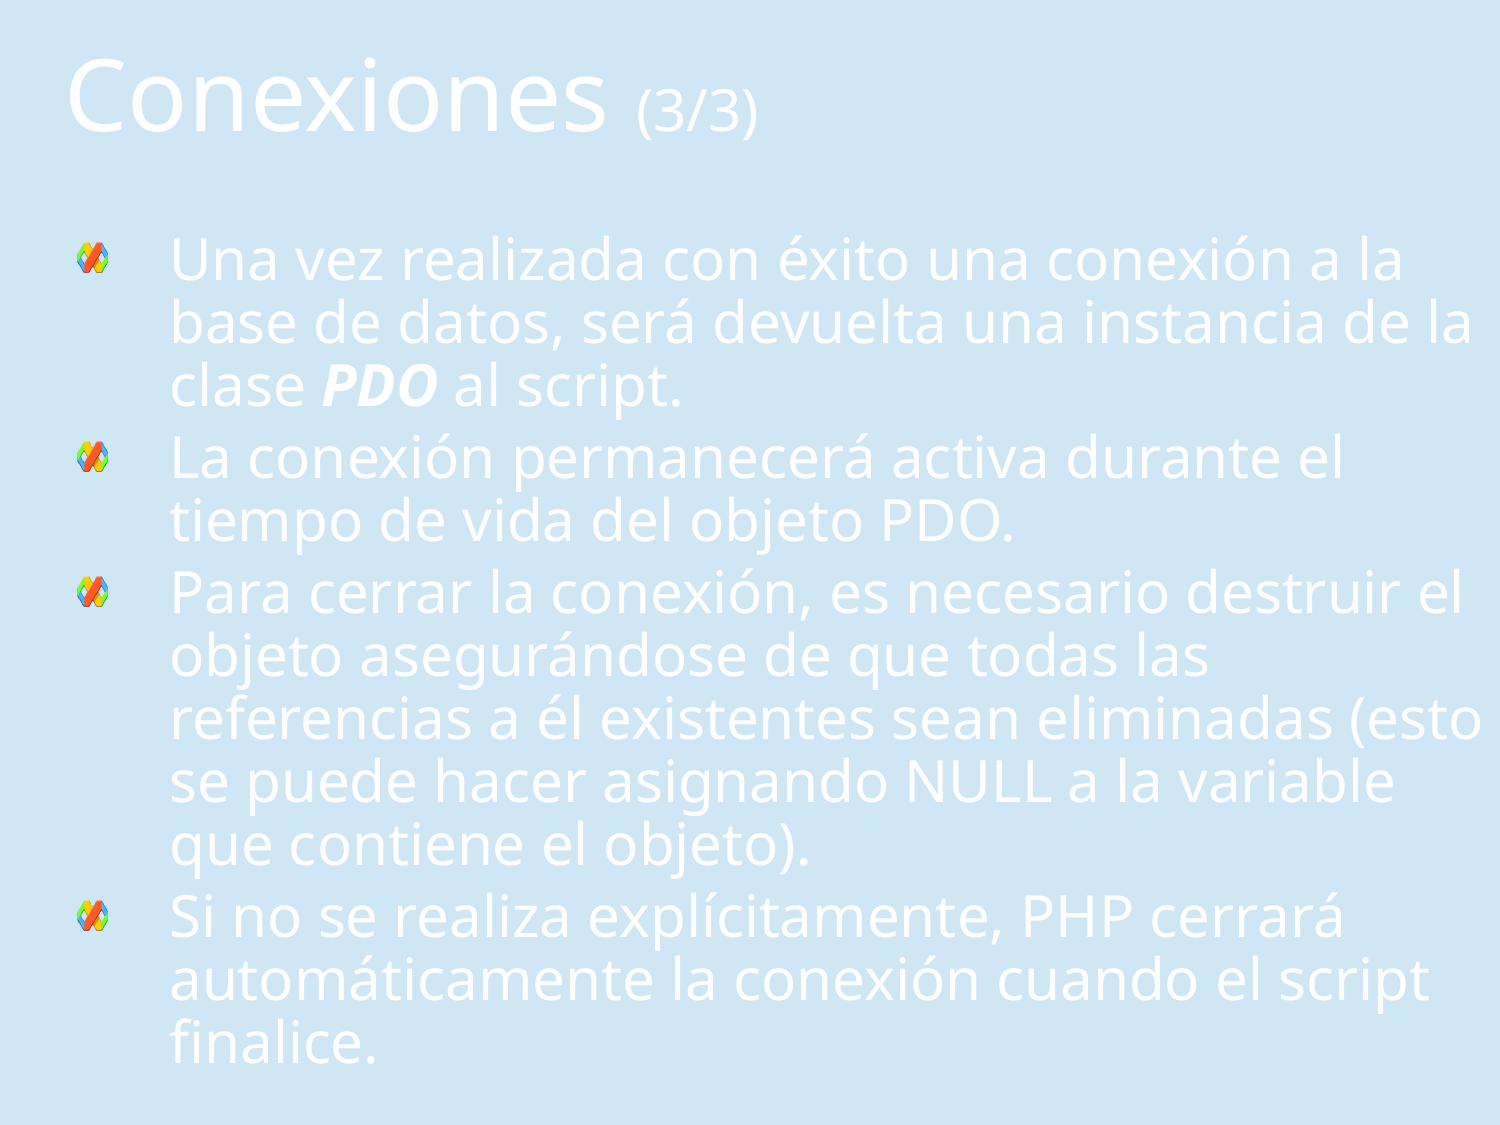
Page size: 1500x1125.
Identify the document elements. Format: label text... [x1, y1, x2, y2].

picture [77, 441, 108, 472]
picture [77, 900, 108, 931]
text_box Conexiones (3/3) [49, 37, 1456, 161]
picture [77, 576, 108, 607]
picture [77, 242, 108, 273]
text_box Una vez realizada con éxito una conexión a la base de datos, será devuelta una instancia de la clase PDO al script. La conexión permanecerá activa durante el tiempo de vida del objeto PDO. Para cerrar la conexión, es necesario destruir el objeto asegurándose de que todas las referencias a él existentes sean eliminadas (esto se puede hacer asignando NULL a la variable que contiene el objeto). Si no se realiza explícitamente, PHP cerrará automáticamente la conexión cuando el script finalice. [63, 222, 1500, 1084]
